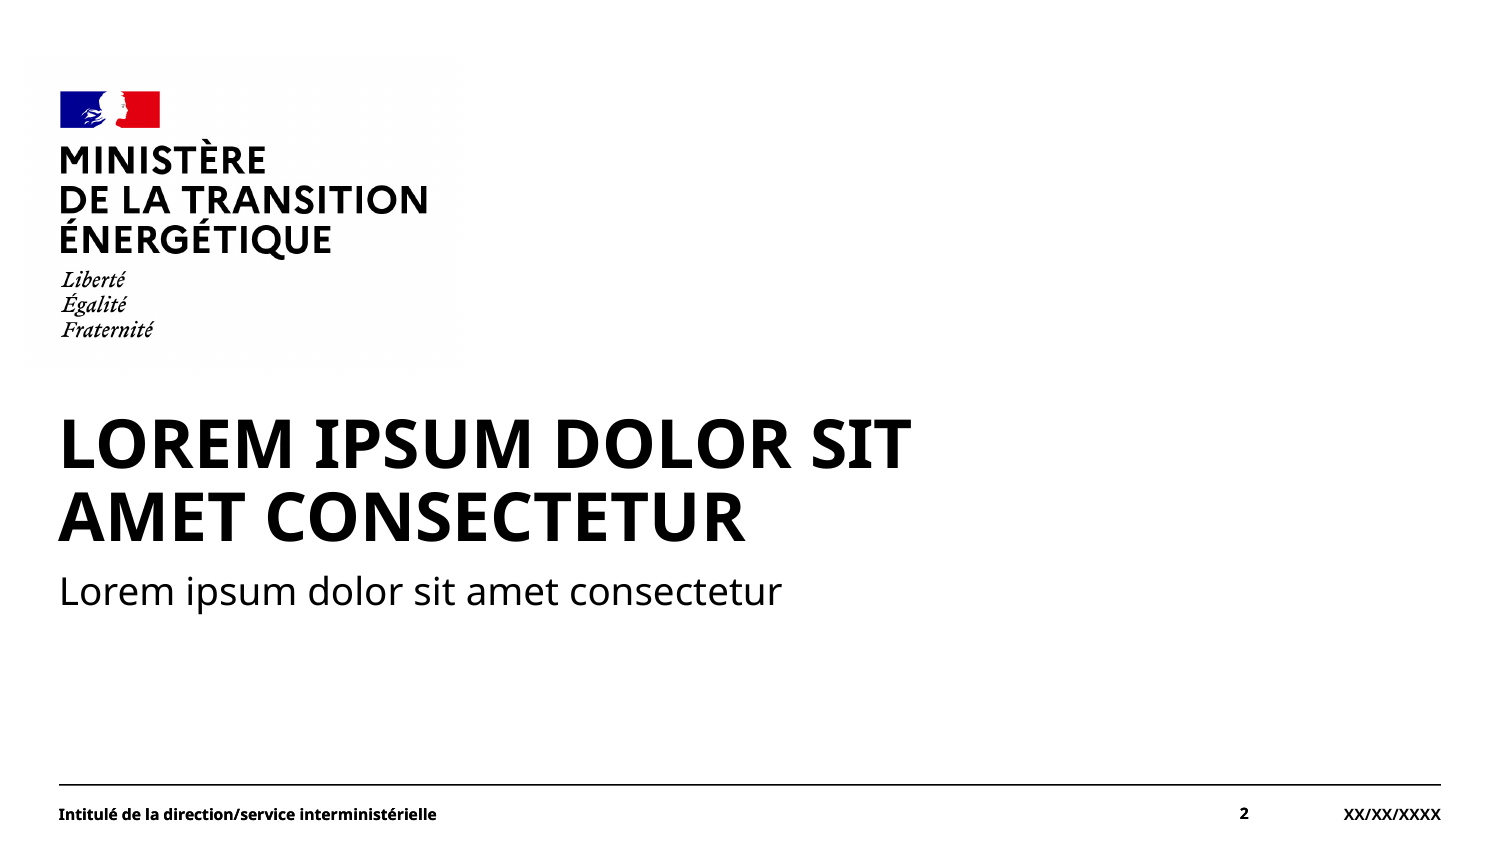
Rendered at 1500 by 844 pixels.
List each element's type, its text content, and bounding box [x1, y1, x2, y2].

footer Intitulé de la direction/service interministérielle [59, 784, 1027, 844]
slide_number XX/XX/XXXX [1249, 784, 1441, 844]
slide_number <numéro> [1027, 784, 1249, 844]
list Lorem ipsum dolor sit amet consectetur Lorem ipsum dolor sit amet consectetur [59, 410, 1441, 726]
picture [24, 55, 462, 373]
